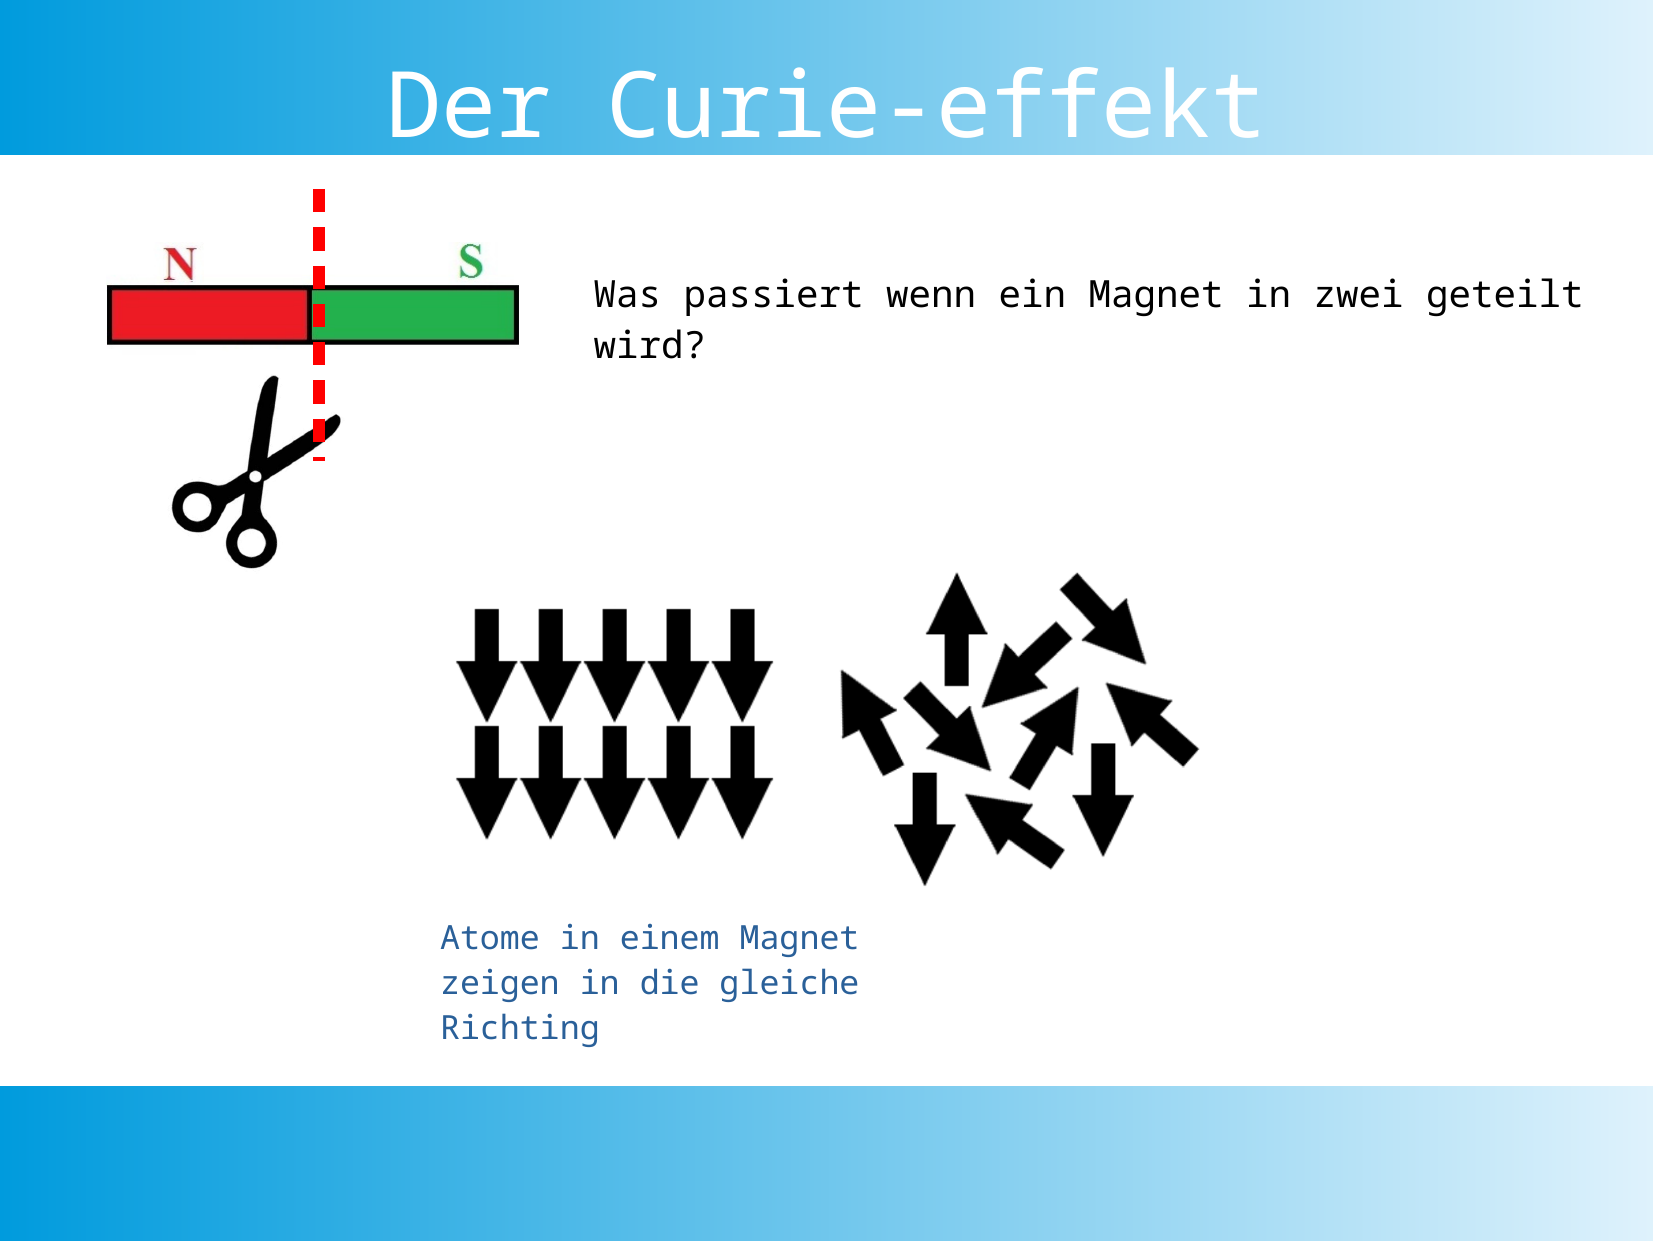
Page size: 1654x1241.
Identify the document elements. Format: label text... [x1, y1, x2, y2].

picture [106, 242, 520, 591]
title Der Curie-effekt [82, 40, 1571, 163]
text_box Was passiert wenn ein Magnet in zwei geteilt wird? [578, 259, 1630, 375]
text_box Atome in einem Magnet zeigen in die gleiche Richting [425, 906, 910, 1099]
picture [389, 543, 1241, 957]
